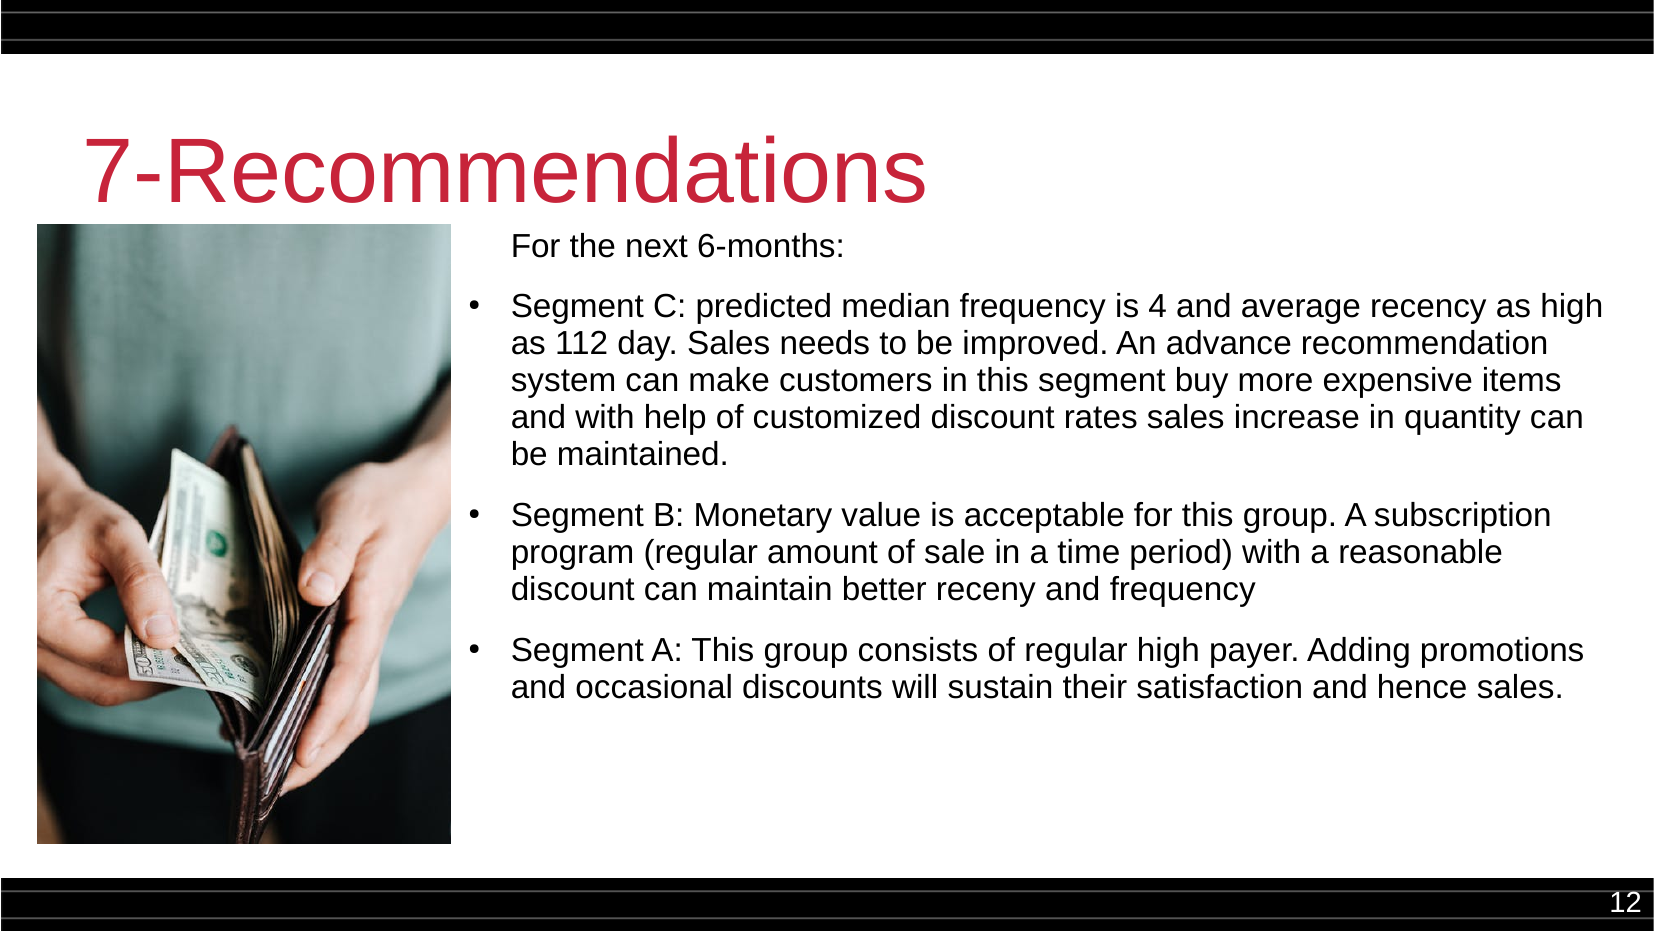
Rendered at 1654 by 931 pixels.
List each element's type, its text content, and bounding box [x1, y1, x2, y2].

list For the next 6-months: Segment C: predicted median frequency is 4 and average recency as high as 112 day. Sales needs to be improved. An advance recommendation system can make customers in this segment buy more expensive items and with help of customized discount rates sales increase in quantity can be maintained. Segment B: Monetary value is acceptable for this group. A subscription program (regular amount of sale in a time period) with a reasonable discount can maintain better receny and frequency Segment A: This group consists of regular high payer. Adding promotions and occasional discounts will sustain their satisfaction and hence sales. [454, 227, 1613, 713]
title 7-Recommendations [82, 92, 1571, 249]
picture [37, 224, 451, 844]
picture [1, 878, 1654, 931]
picture [1, 0, 1654, 54]
